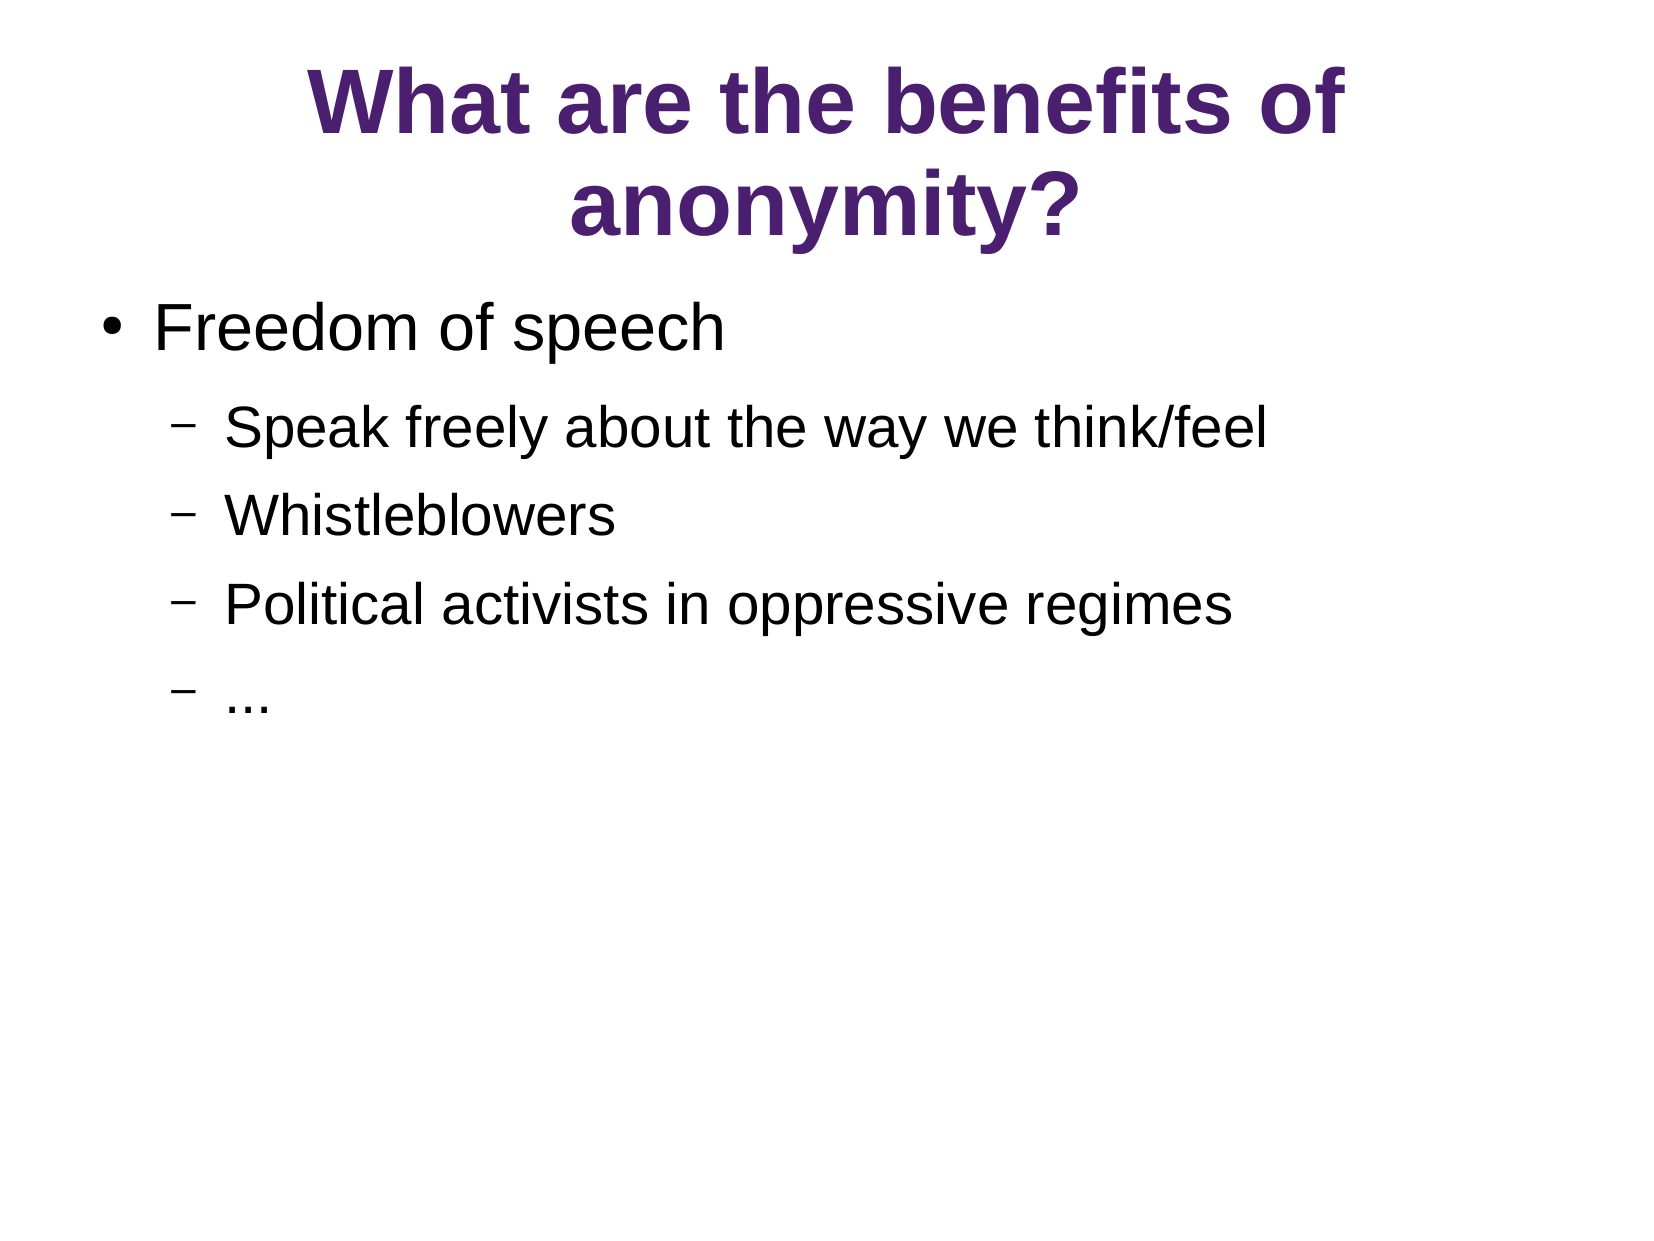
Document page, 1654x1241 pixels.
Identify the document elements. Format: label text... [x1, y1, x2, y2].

list Freedom of speech Speak freely about the way we think/feel Whistleblowers Political activists in oppressive regimes ... [82, 290, 1571, 1010]
title What are the benefits of anonymity? [82, 49, 1571, 257]
